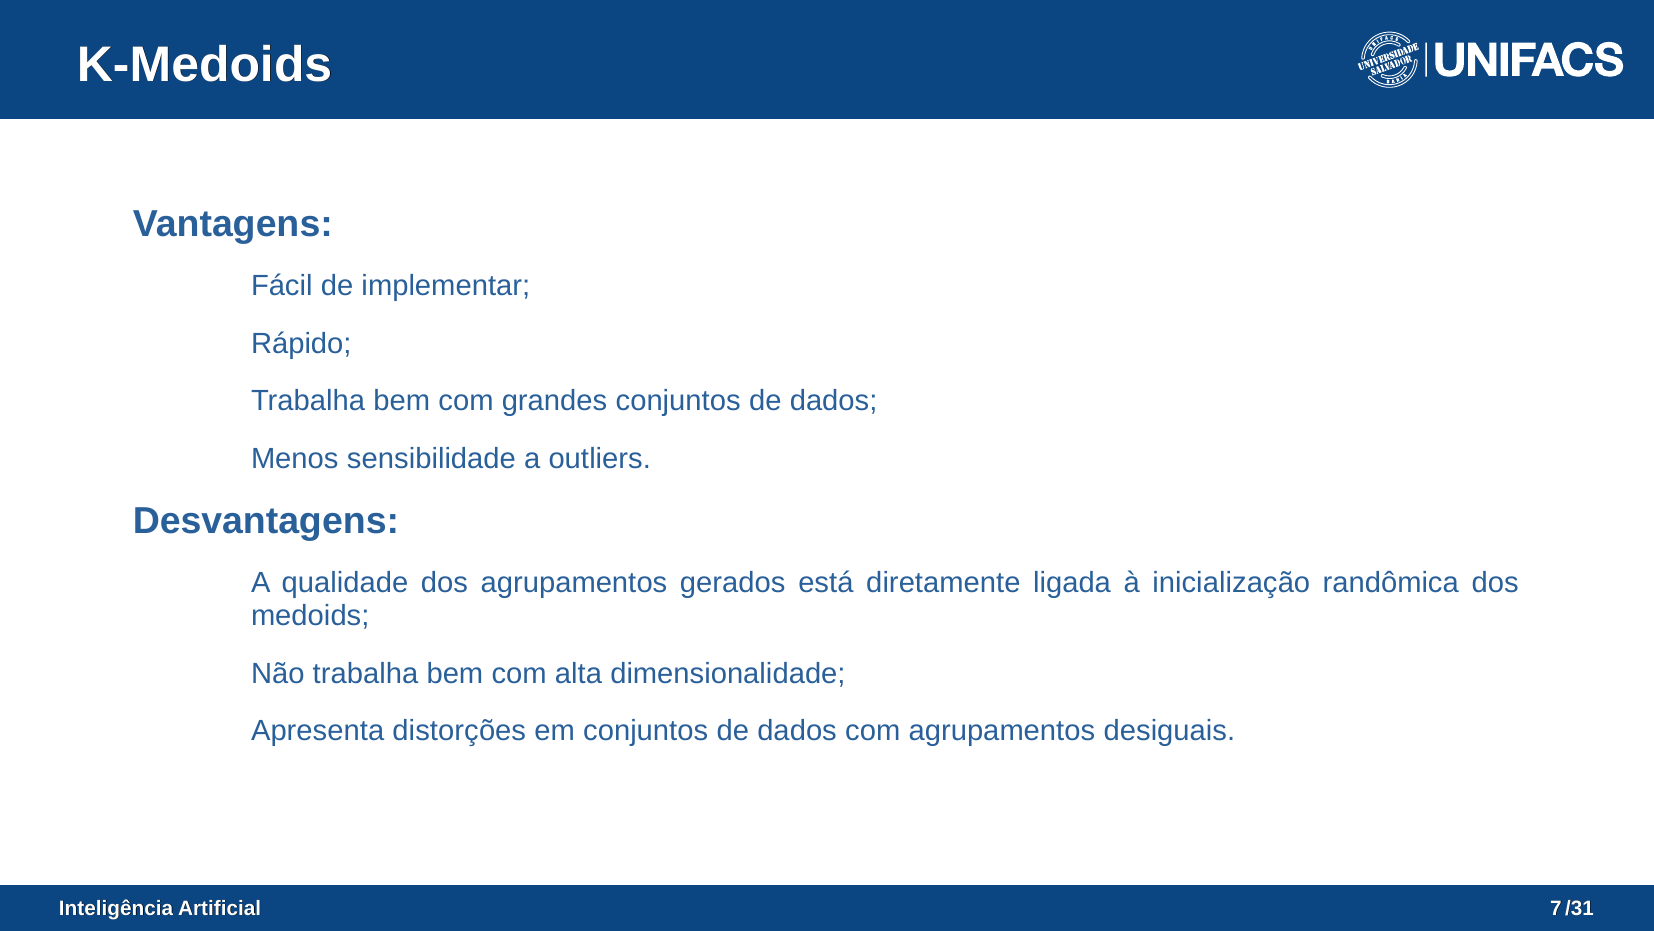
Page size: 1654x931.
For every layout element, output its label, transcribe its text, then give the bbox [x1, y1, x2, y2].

text_box K-Medoids [76, 7, 1241, 120]
text_box Vantagens: Fácil de implementar; Rápido; Trabalha bem com grandes conjuntos de dados; Menos sensibilidade a outliers. Desvantagens: A qualidade dos agrupamentos gerados está diretamente ligada à inicialização randômica dos medoids; Não trabalha bem com alta dimensionalidade; Apresenta distorções em conjuntos de dados com agrupamentos desiguais. [118, 194, 1536, 755]
